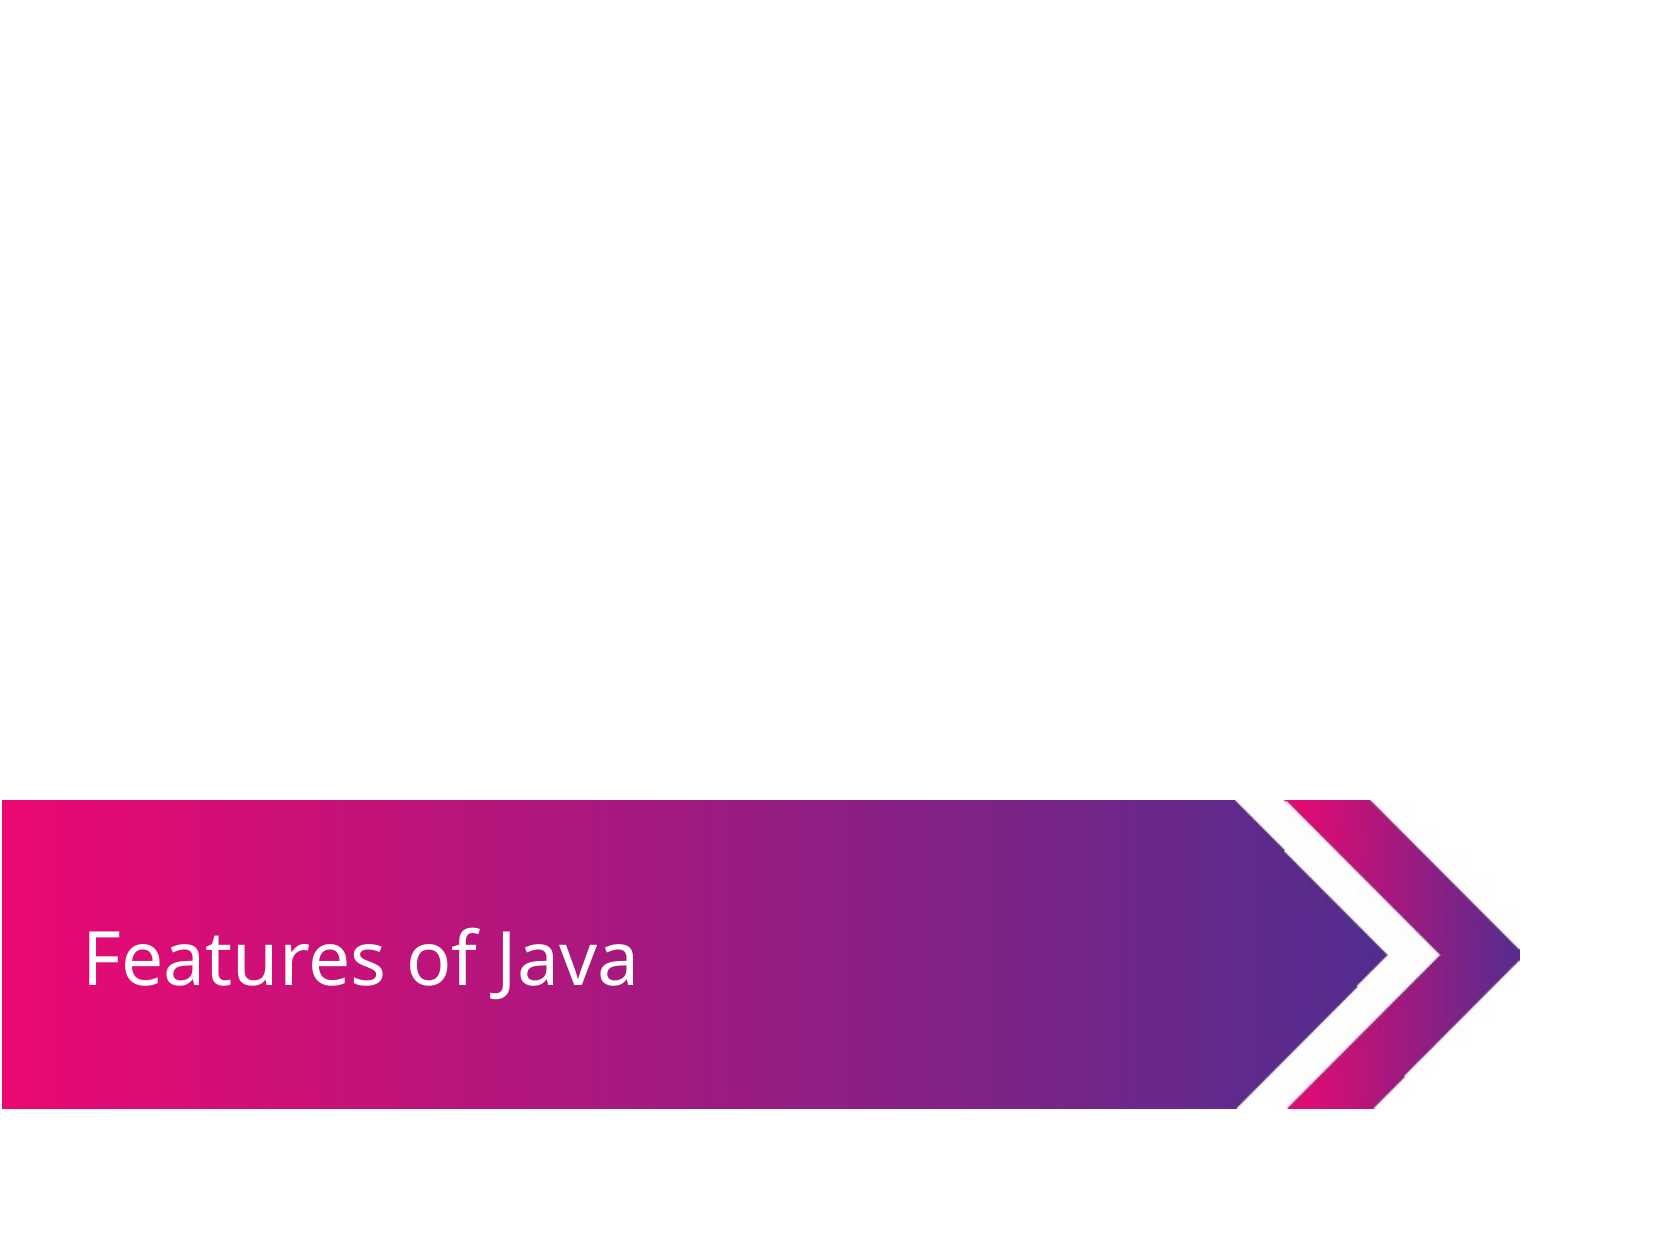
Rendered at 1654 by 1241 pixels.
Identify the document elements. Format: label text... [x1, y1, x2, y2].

picture [2, 800, 1520, 1109]
title Features of Java [82, 852, 1396, 1060]
